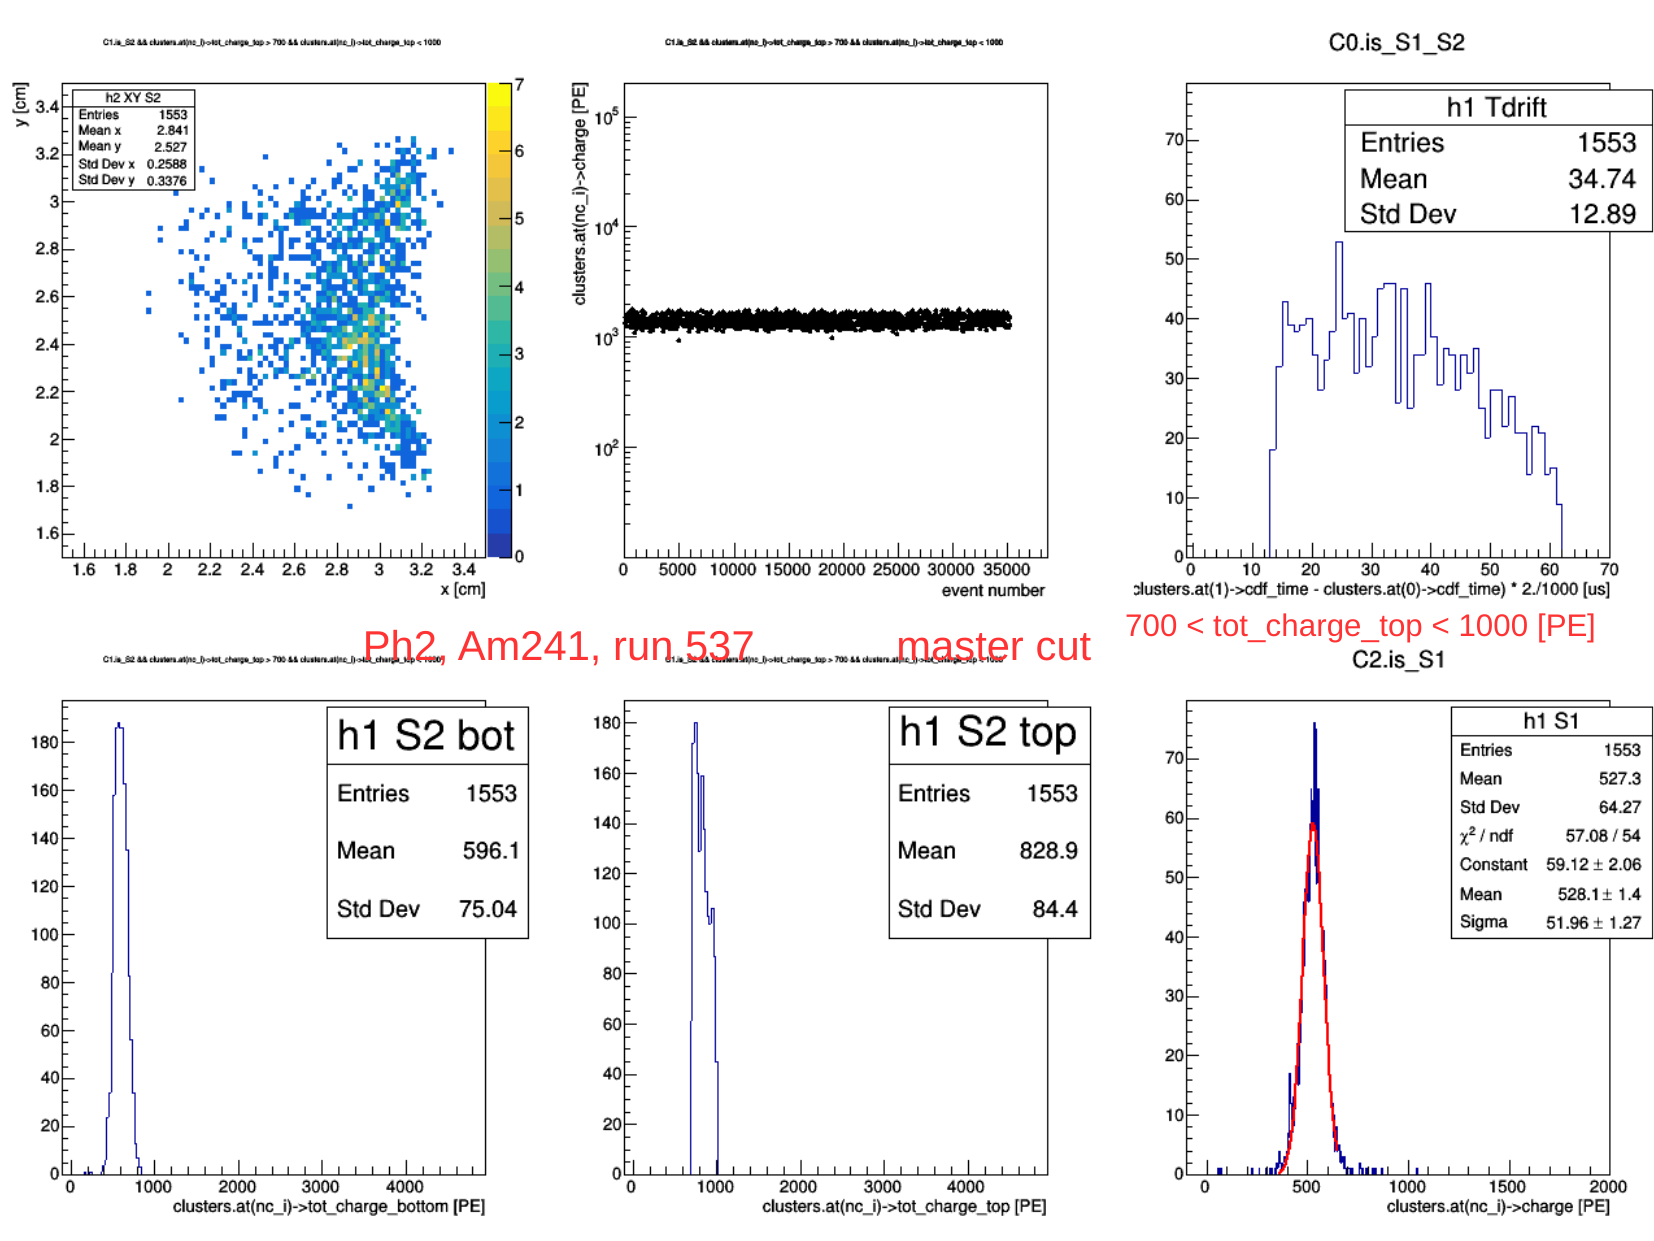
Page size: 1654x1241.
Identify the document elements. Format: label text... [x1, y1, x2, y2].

text_box Ph2, Am241, run 537 [218, 615, 653, 751]
text_box 700 < tot_charge_top < 1000 [PE] [1079, 600, 1643, 736]
picture [6, 18, 1654, 1229]
text_box master cut [653, 615, 1336, 751]
